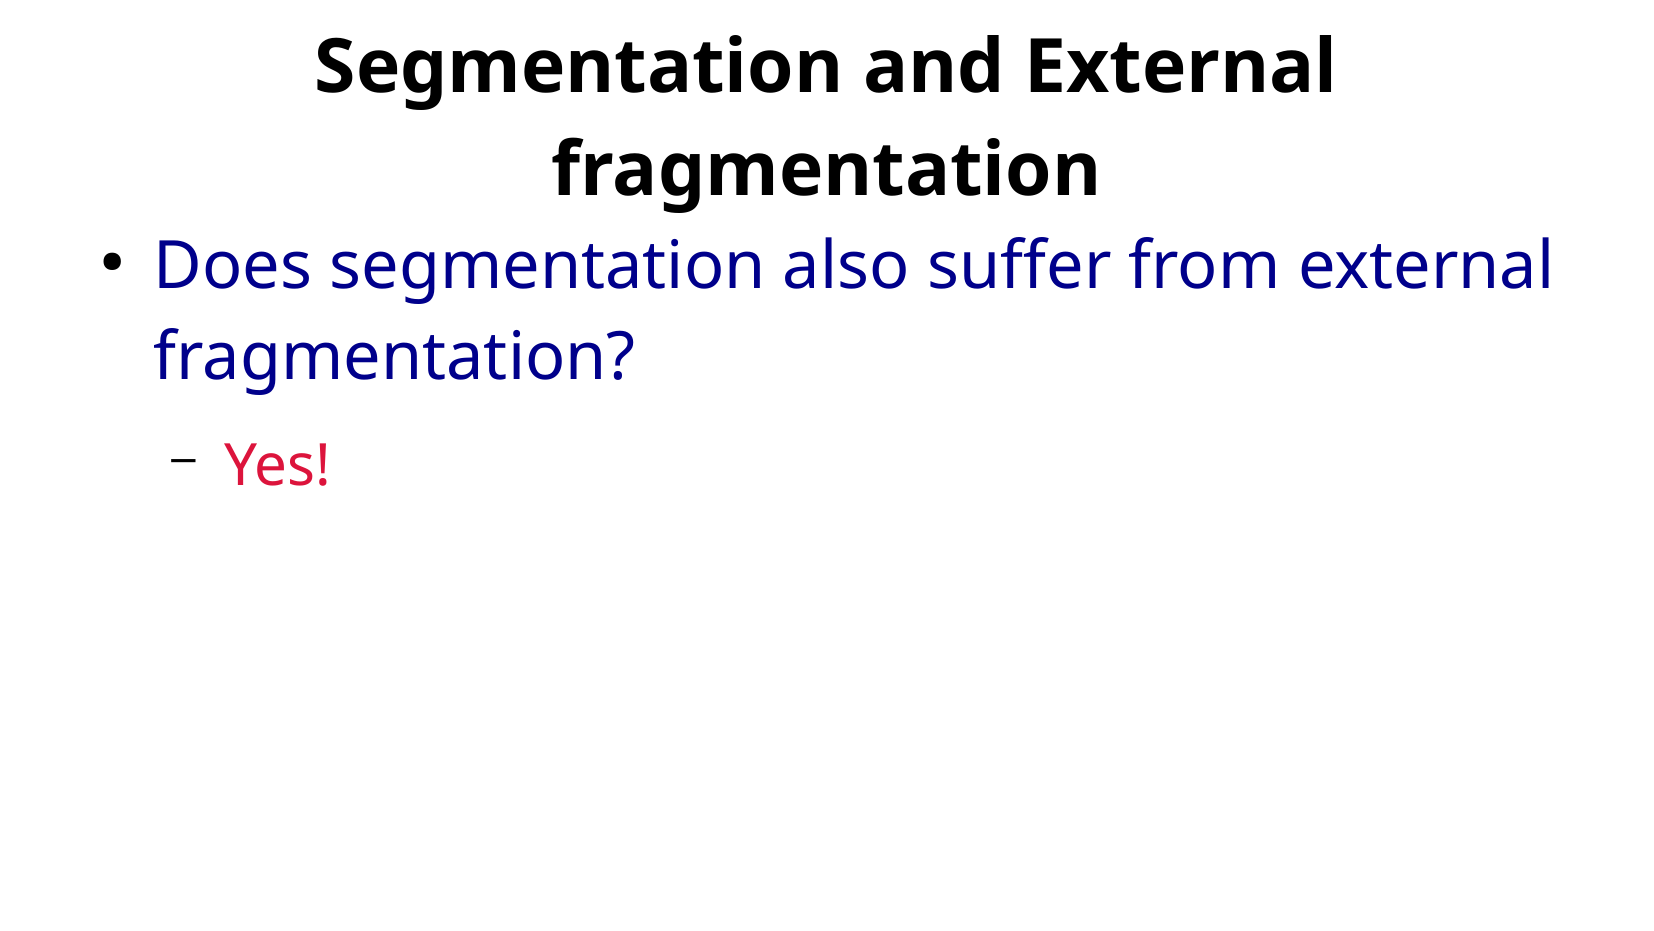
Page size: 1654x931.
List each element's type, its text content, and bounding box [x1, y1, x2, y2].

list Does segmentation also suffer from external fragmentation? Yes! [82, 217, 1571, 758]
title Segmentation and External fragmentation [82, 30, 1571, 199]
